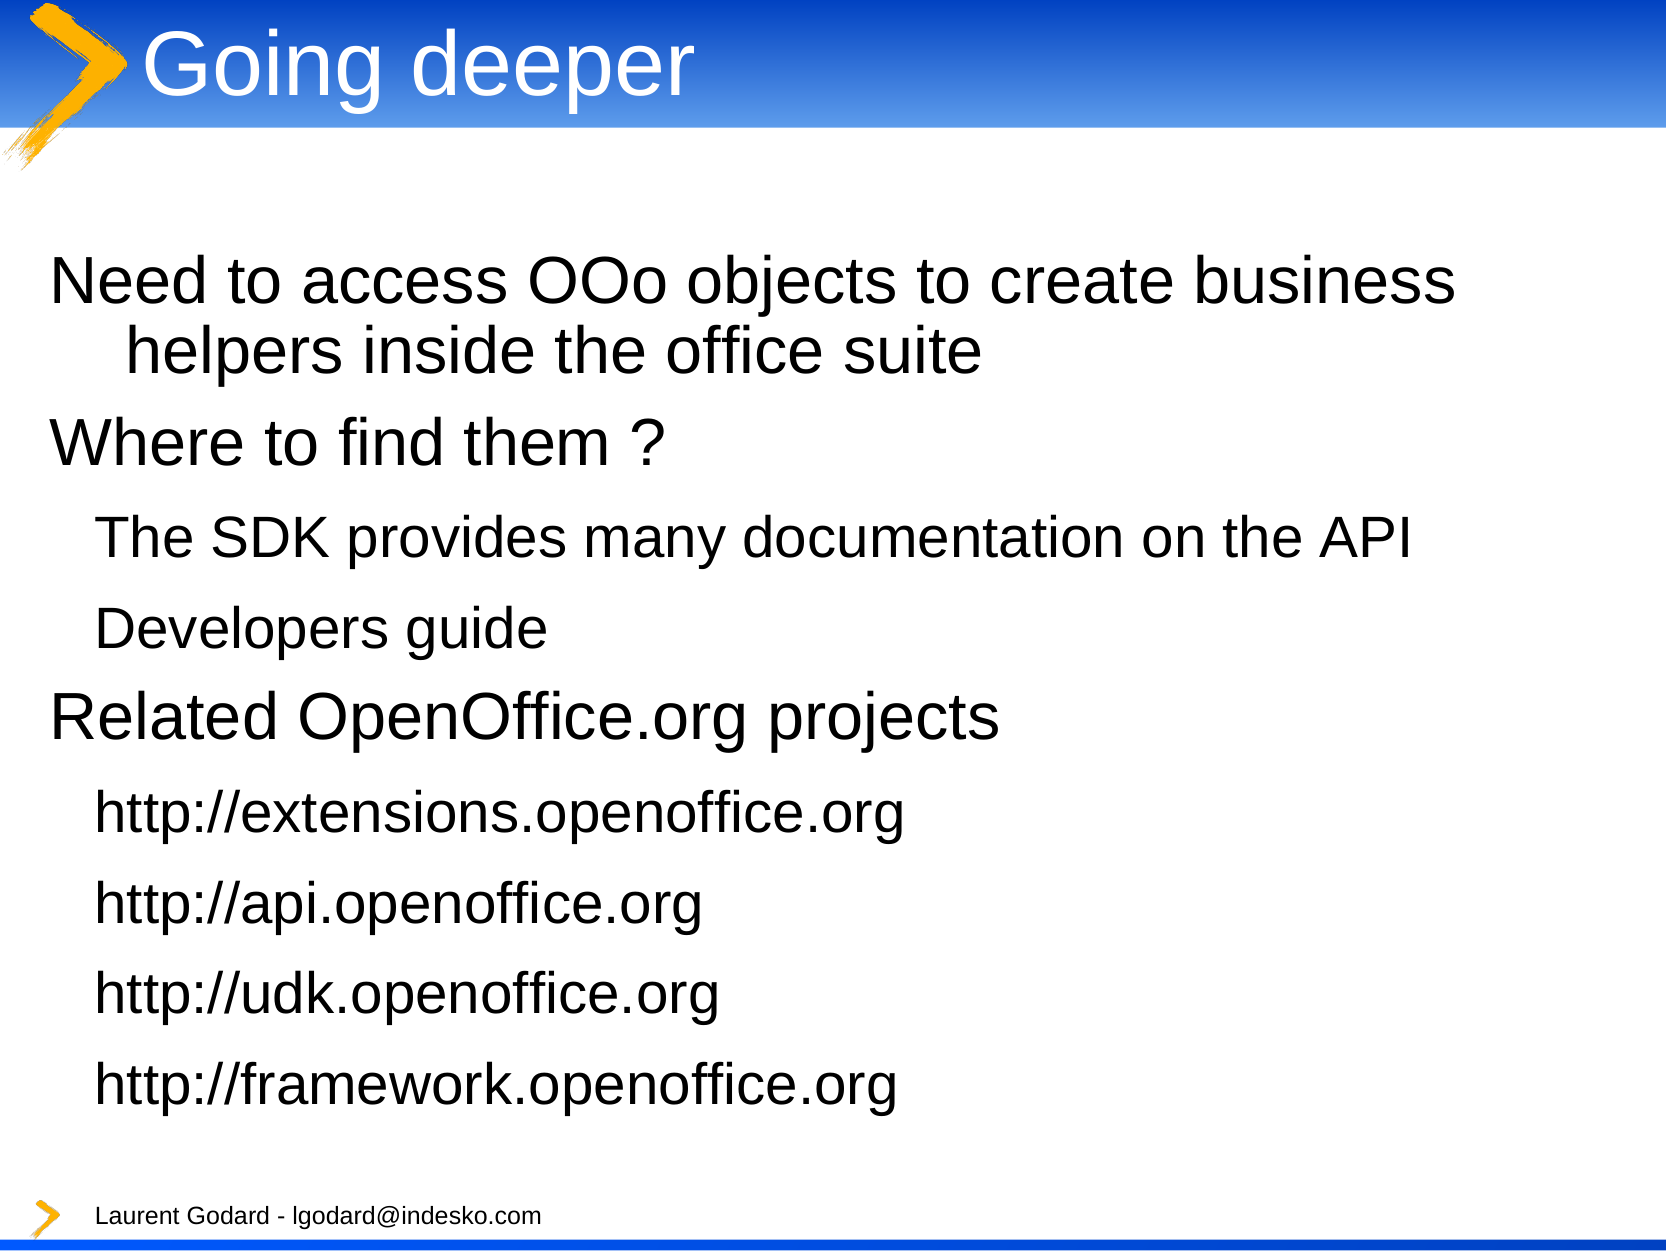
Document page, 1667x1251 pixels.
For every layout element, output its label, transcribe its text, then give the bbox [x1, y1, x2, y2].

title Going deeper [137, 0, 1585, 174]
picture [29, 1200, 60, 1241]
picture [2, 2, 128, 172]
list Need to access OOo objects to create business helpers inside the office suite Where to find them ? The SDK provides many documentation on the API Developers guide Related OpenOffice.org projects http://extensions.openoffice.org http://api.openoffice.org http://udk.openoffice.org http://framework.openoffice.org [0, 247, 1625, 1182]
